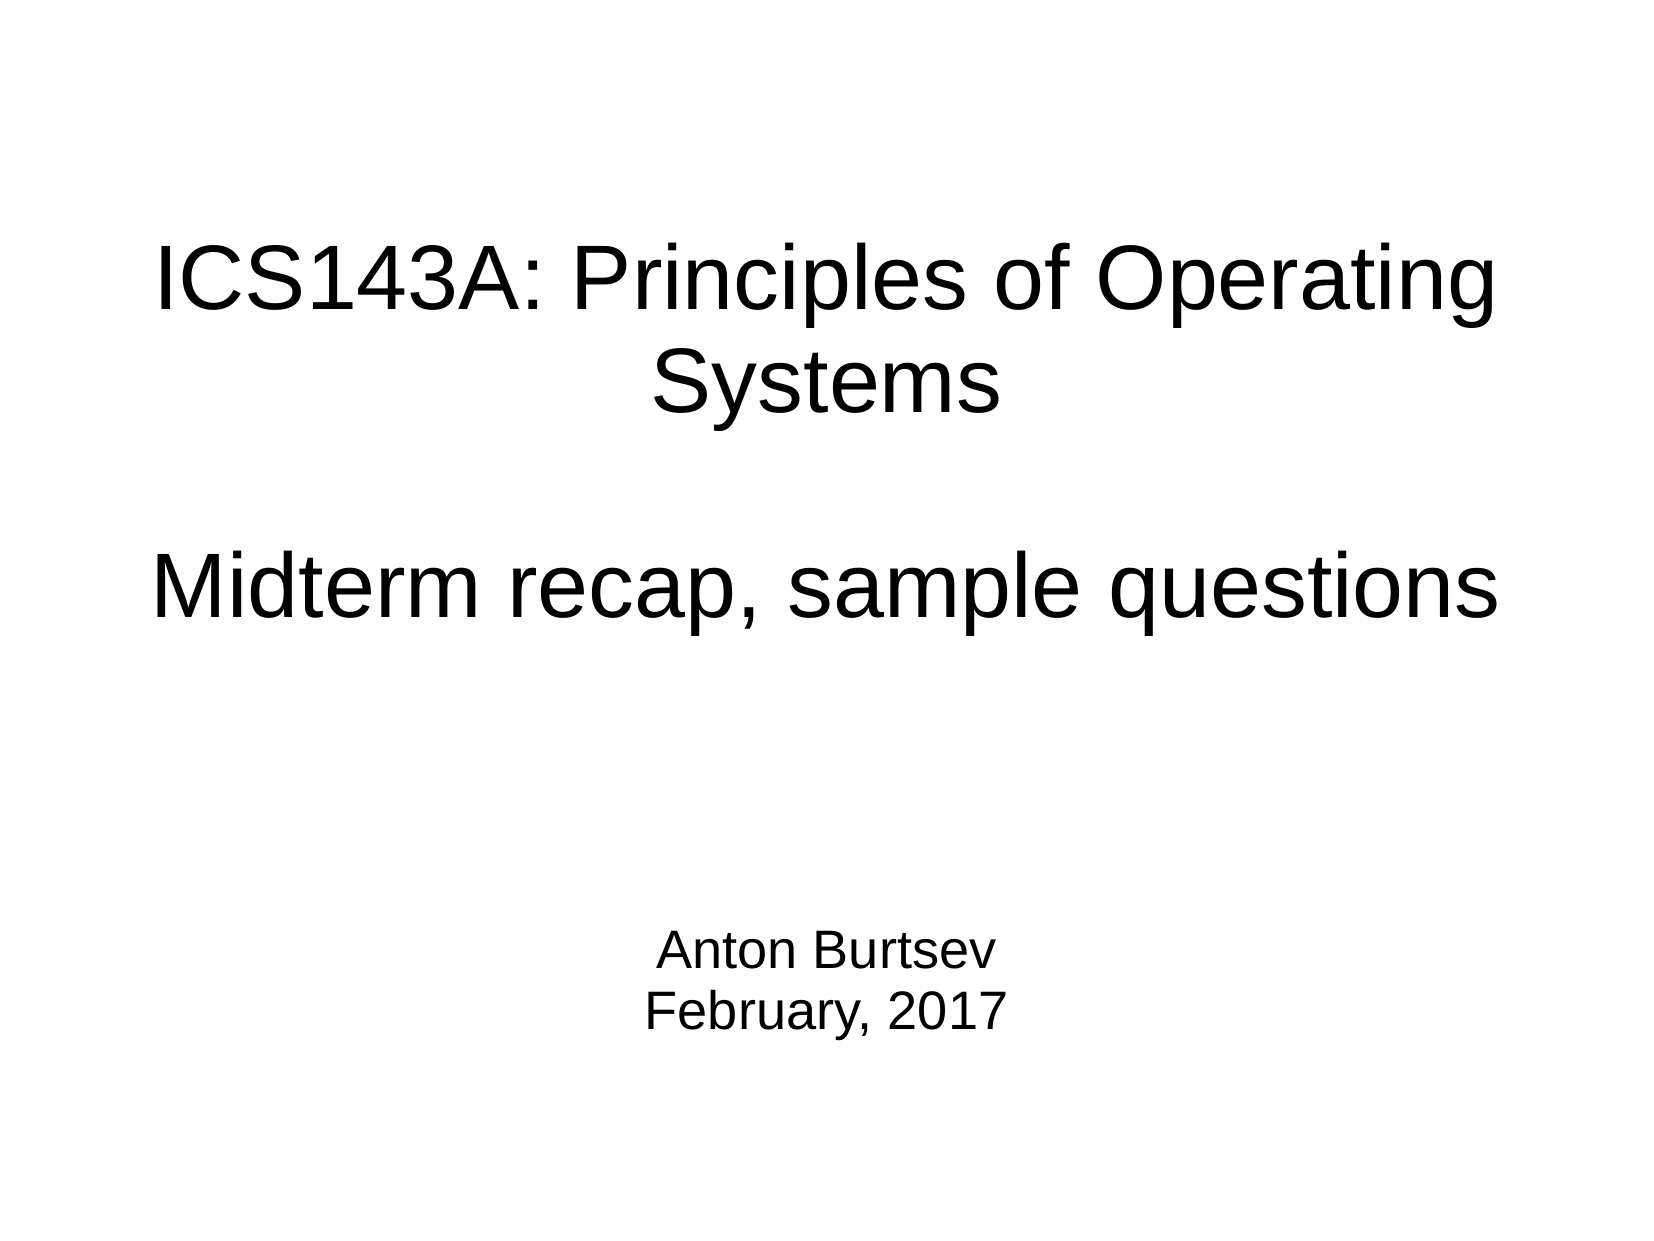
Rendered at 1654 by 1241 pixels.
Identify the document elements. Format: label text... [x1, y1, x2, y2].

title ICS143A: Principles of Operating Systems Midterm recap, sample questions [82, 113, 1571, 637]
subtitle Anton Burtsev February, 2017 [82, 637, 1571, 1109]
